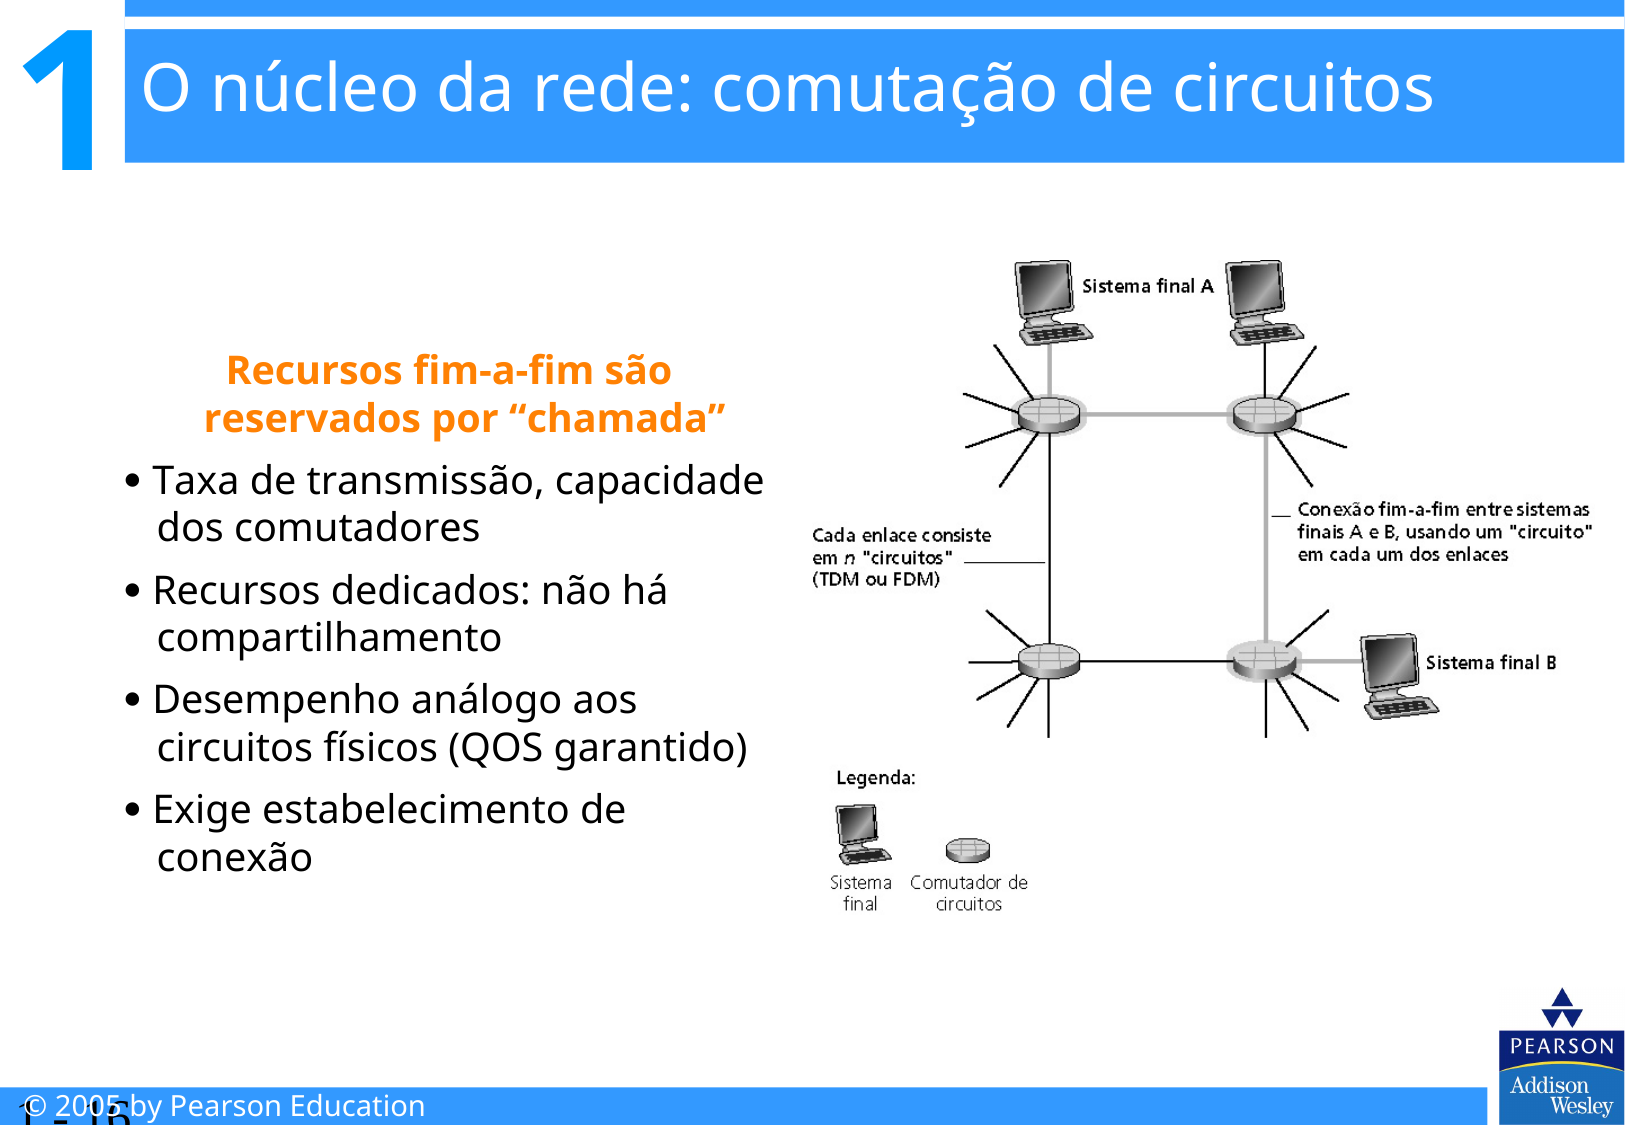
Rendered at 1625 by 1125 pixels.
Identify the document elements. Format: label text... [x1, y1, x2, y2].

text_box O núcleo da rede: comutação de circuitos [125, 37, 1625, 138]
picture [812, 260, 1595, 915]
picture [1499, 987, 1625, 1125]
list Recursos fim-a-fim são reservados por “chamada”  Taxa de transmissão, capacidade dos comutadores  Recursos dedicados: não há compartilhamento  Desempenho análogo aos circuitos físicos (QOS garantido)  Exige estabelecimento de conexão [110, 337, 788, 997]
